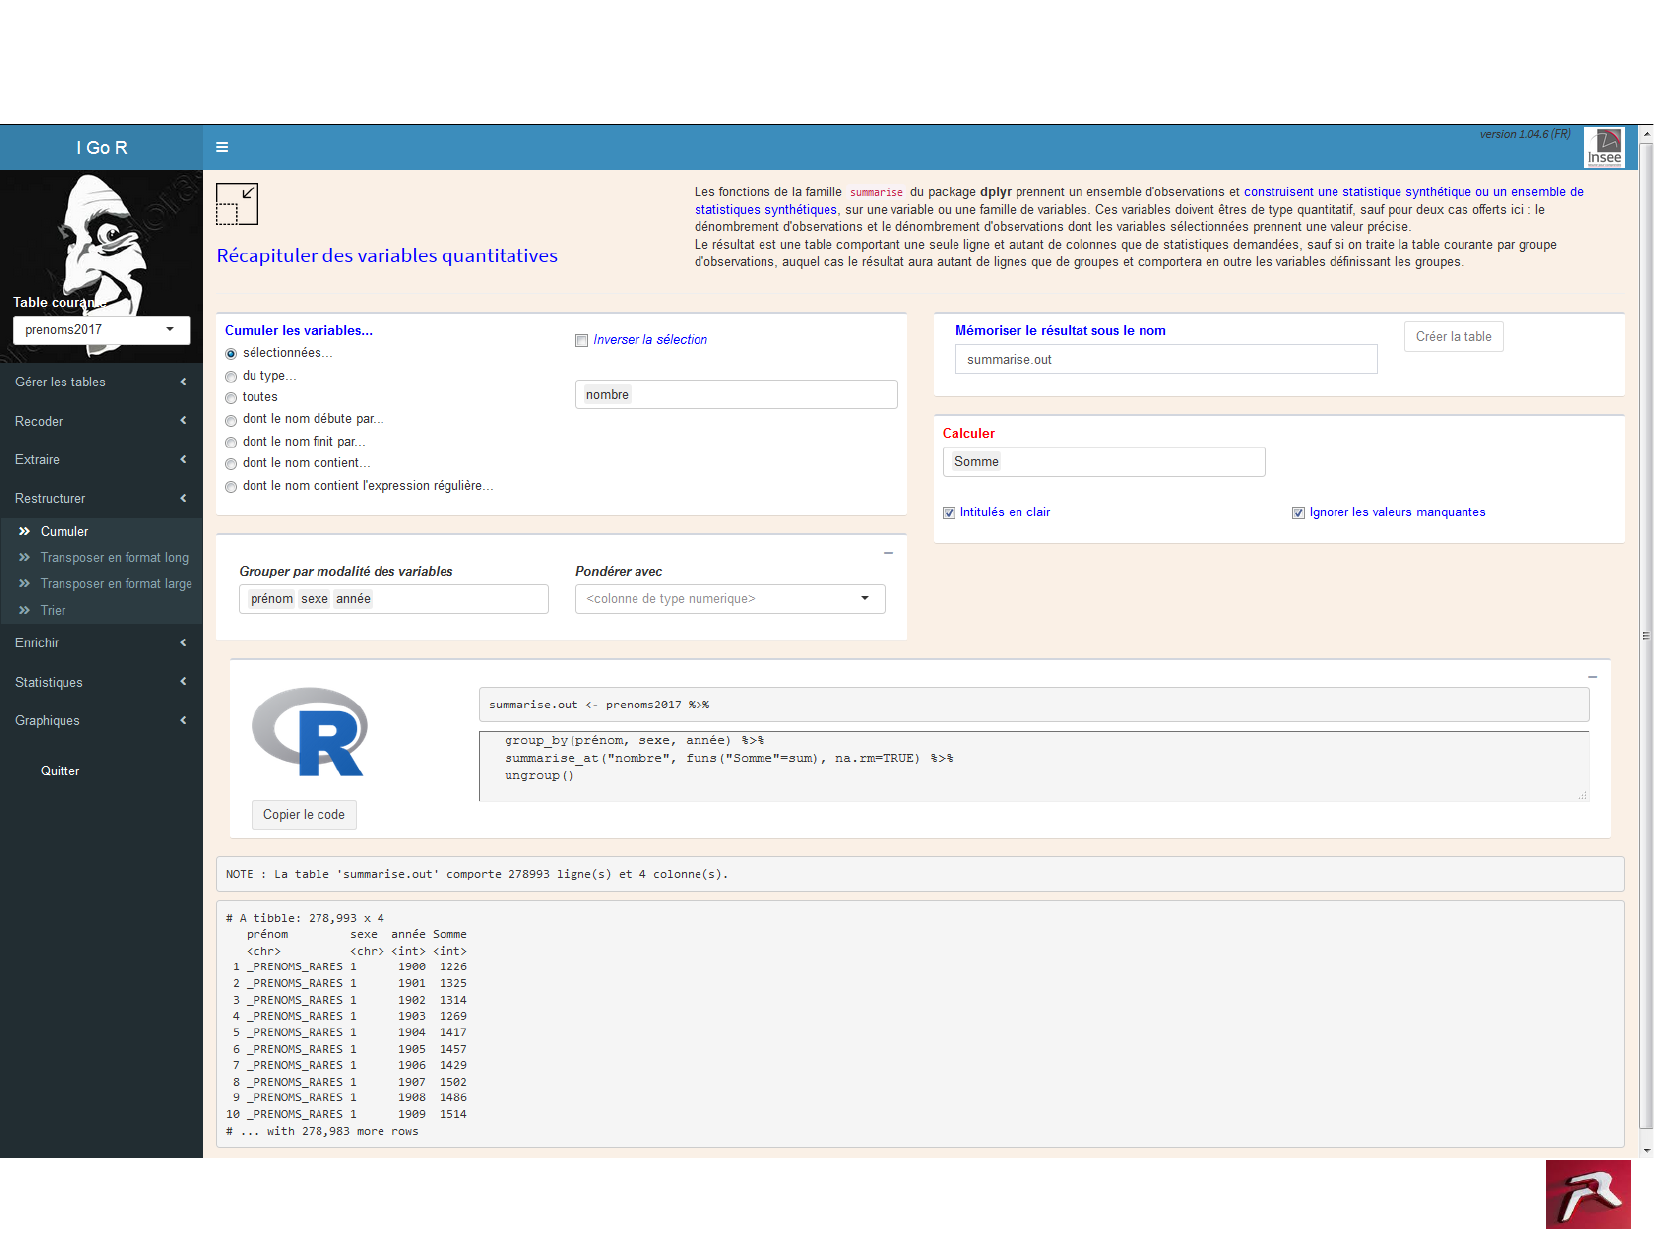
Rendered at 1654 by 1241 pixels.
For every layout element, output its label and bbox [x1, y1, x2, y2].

picture [0, 124, 1654, 1158]
picture [1546, 1160, 1631, 1229]
